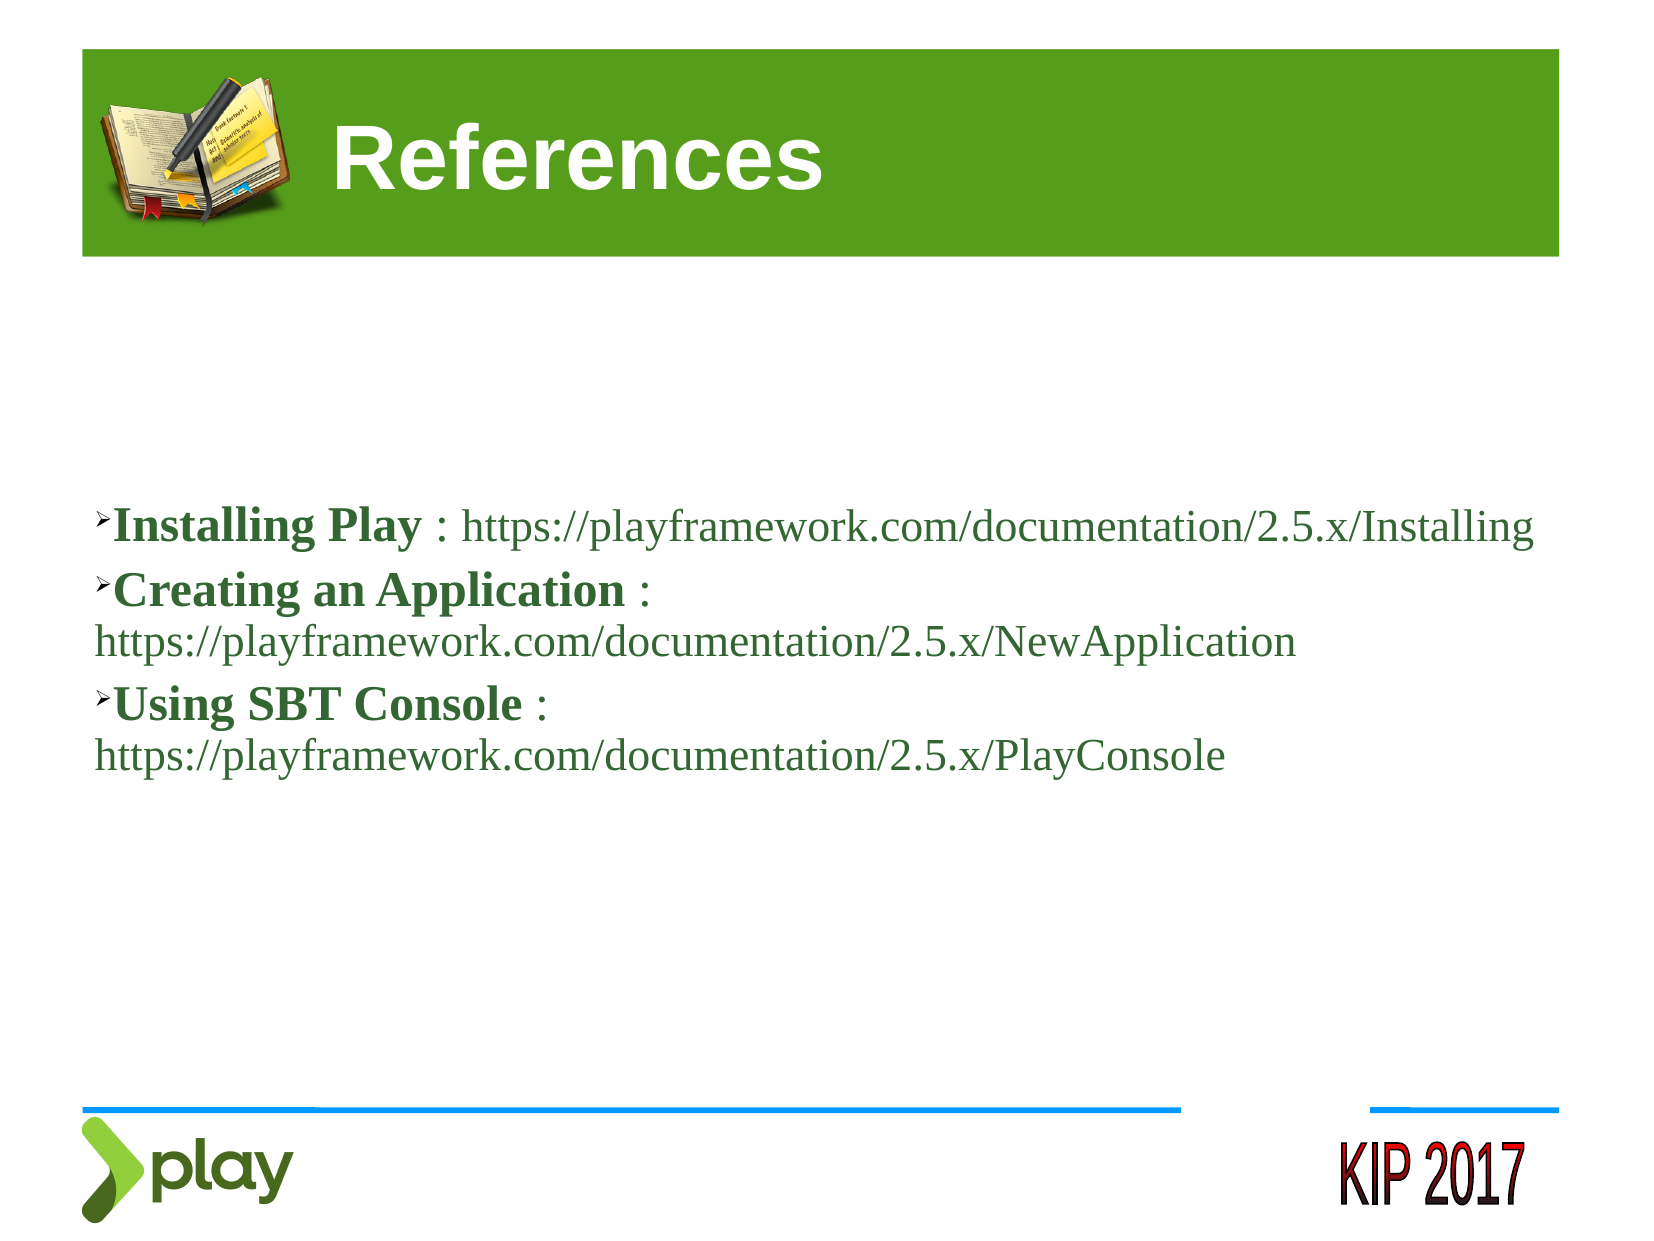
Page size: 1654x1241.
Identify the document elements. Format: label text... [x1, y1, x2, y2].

subtitle Installing Play : https://playframework.com/documentation/2.5.x/Installing Creating an Application : https://playframework.com/documentation/2.5.x/NewApplication Using SBT Console : https://playframework.com/documentation/2.5.x/PlayConsole [94, 431, 1548, 847]
picture [100, 63, 290, 241]
title References [82, 49, 1560, 257]
picture [68, 1111, 302, 1229]
